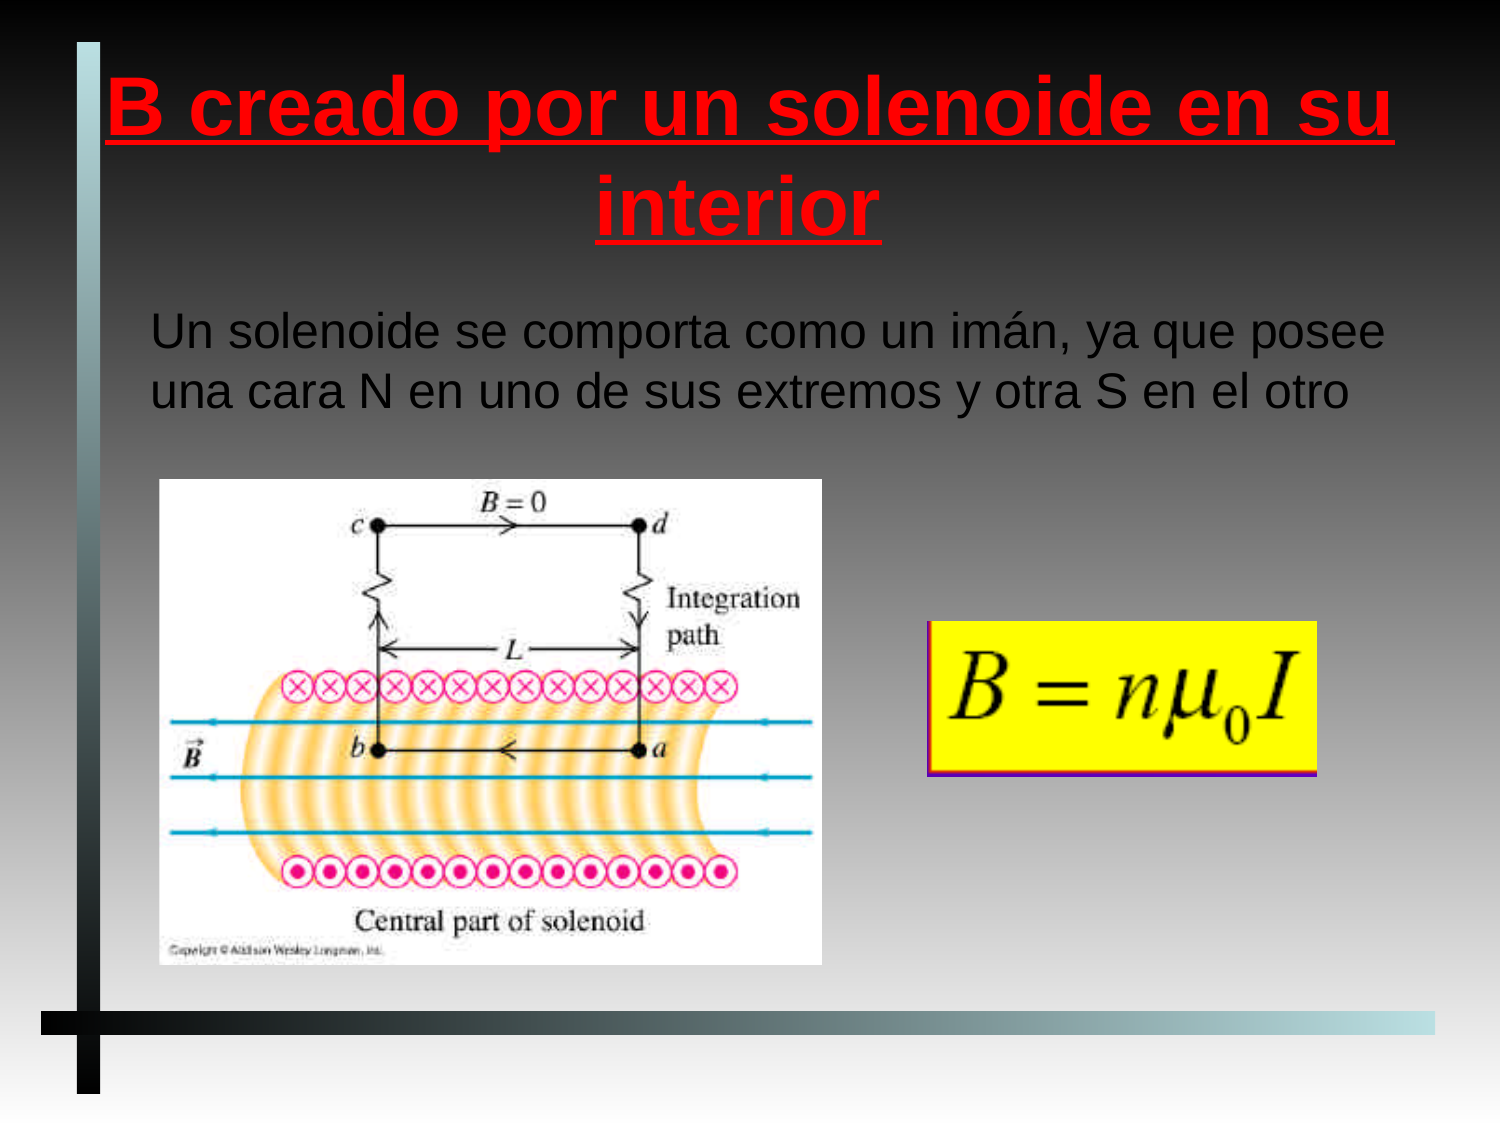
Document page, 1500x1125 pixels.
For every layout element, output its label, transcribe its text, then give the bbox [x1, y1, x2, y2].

picture [159, 479, 822, 965]
title B creado por un solenoide en su interior [75, 45, 1425, 233]
text_box Un solenoide se comporta como un imán, ya que posee una cara N en uno de sus extremos y otra S en el otro [135, 290, 1412, 426]
picture [927, 621, 1317, 777]
